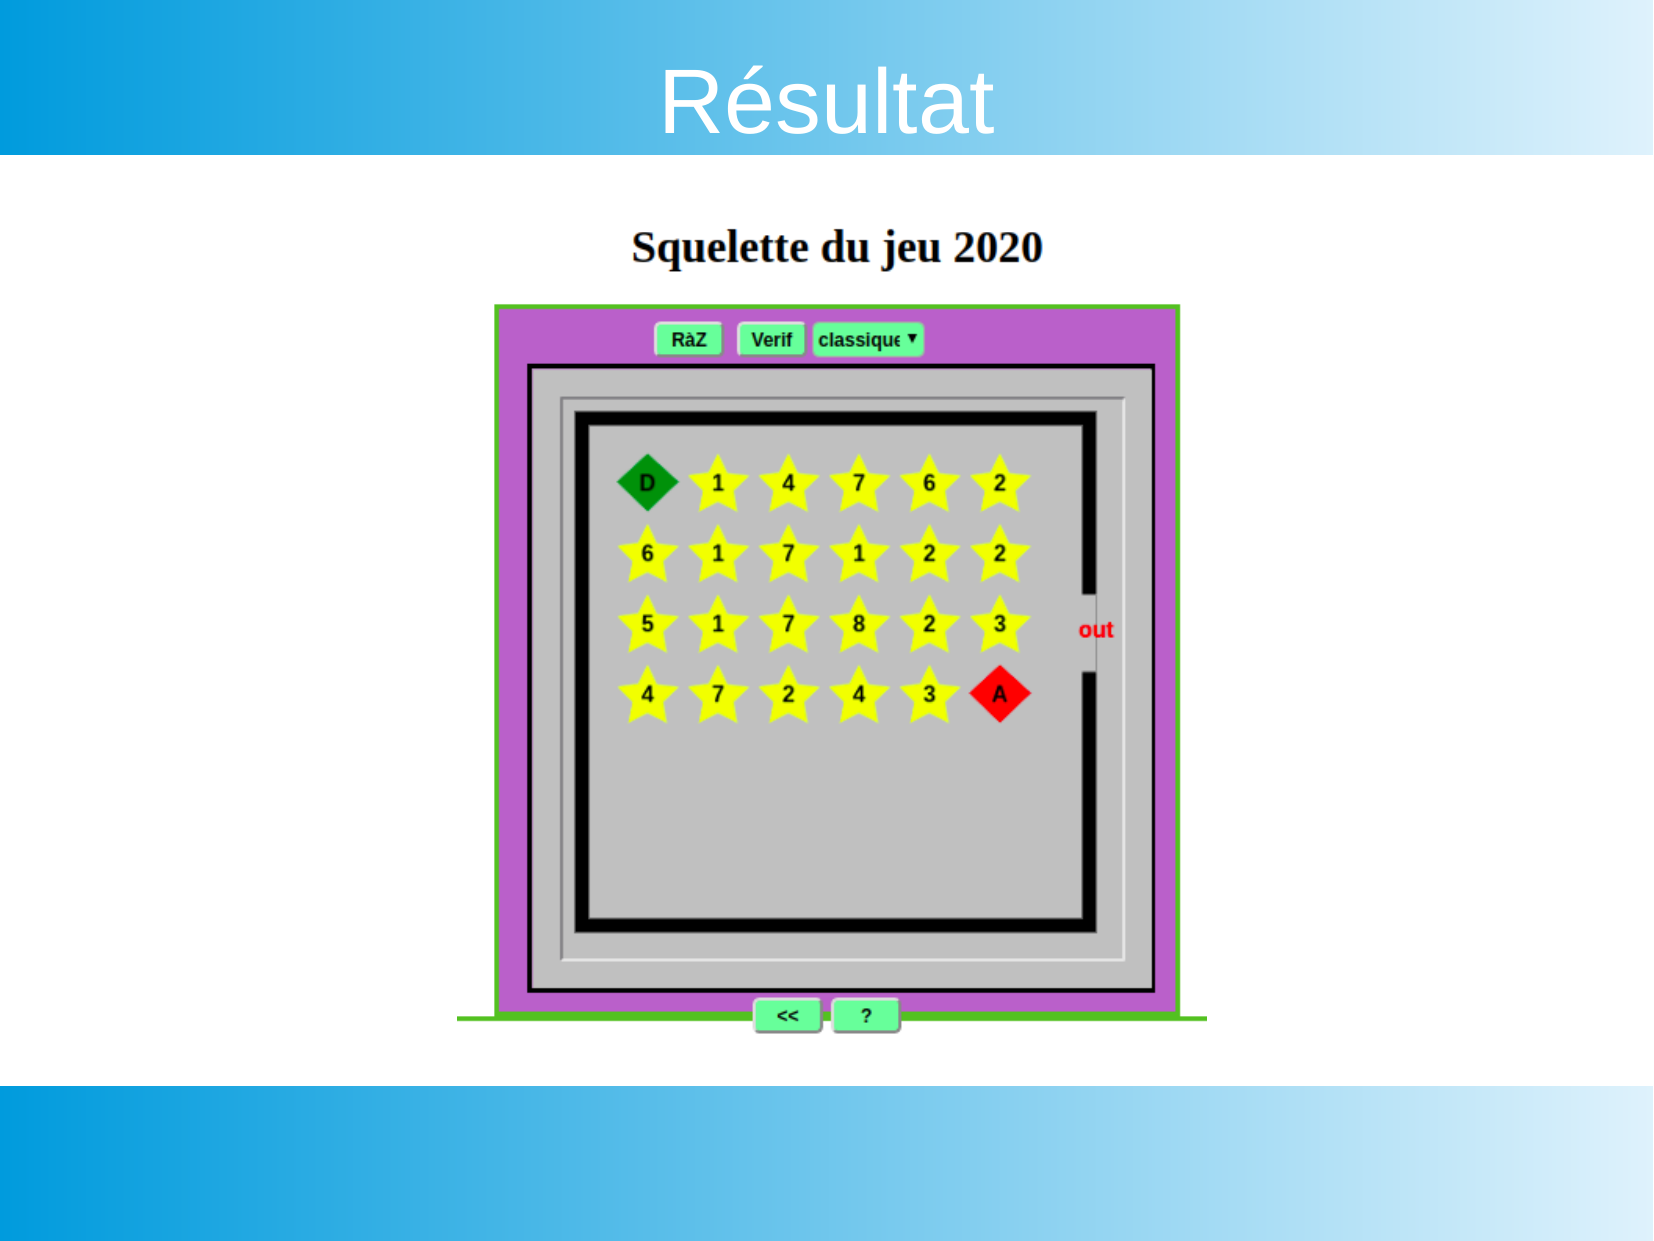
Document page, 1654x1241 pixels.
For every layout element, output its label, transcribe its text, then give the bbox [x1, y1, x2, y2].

picture [457, 195, 1207, 1051]
title Résultat [82, 49, 1571, 155]
